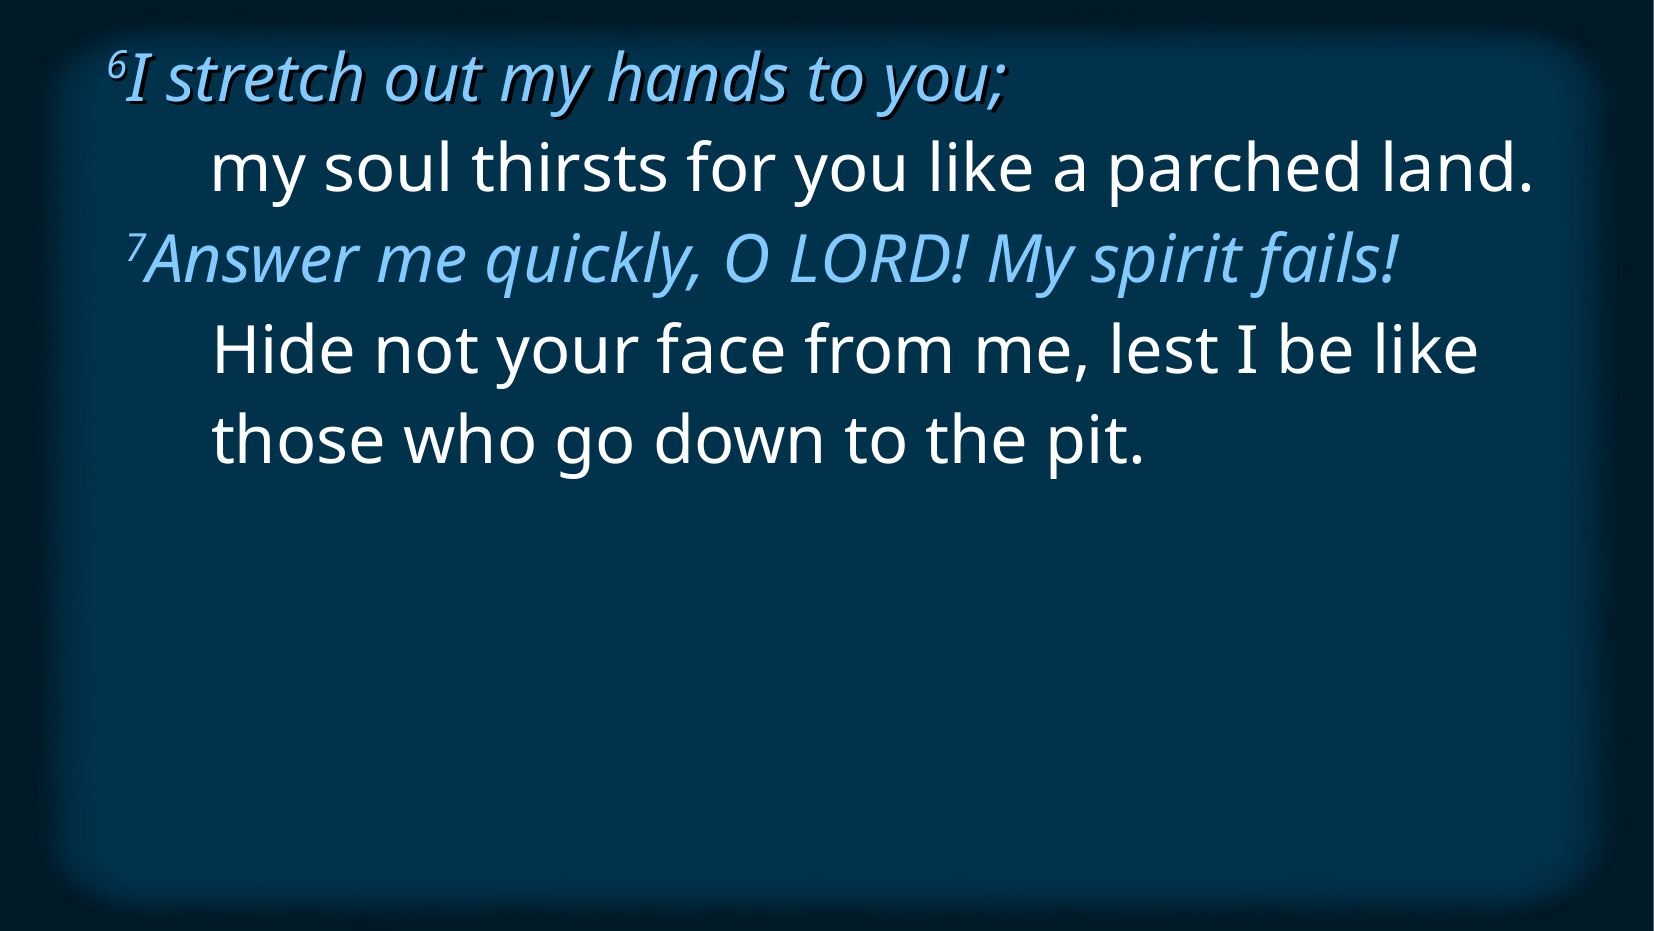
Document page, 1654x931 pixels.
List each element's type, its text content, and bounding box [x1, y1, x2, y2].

picture [0, 0, 1654, 931]
text_box 6I stretch out my hands to you; my soul thirsts for you like a parched land. 7Answer me quickly, O LORD! My spirit fails! Hide not your face from me, lest I be like those who go down to the pit. [91, 22, 1562, 481]
